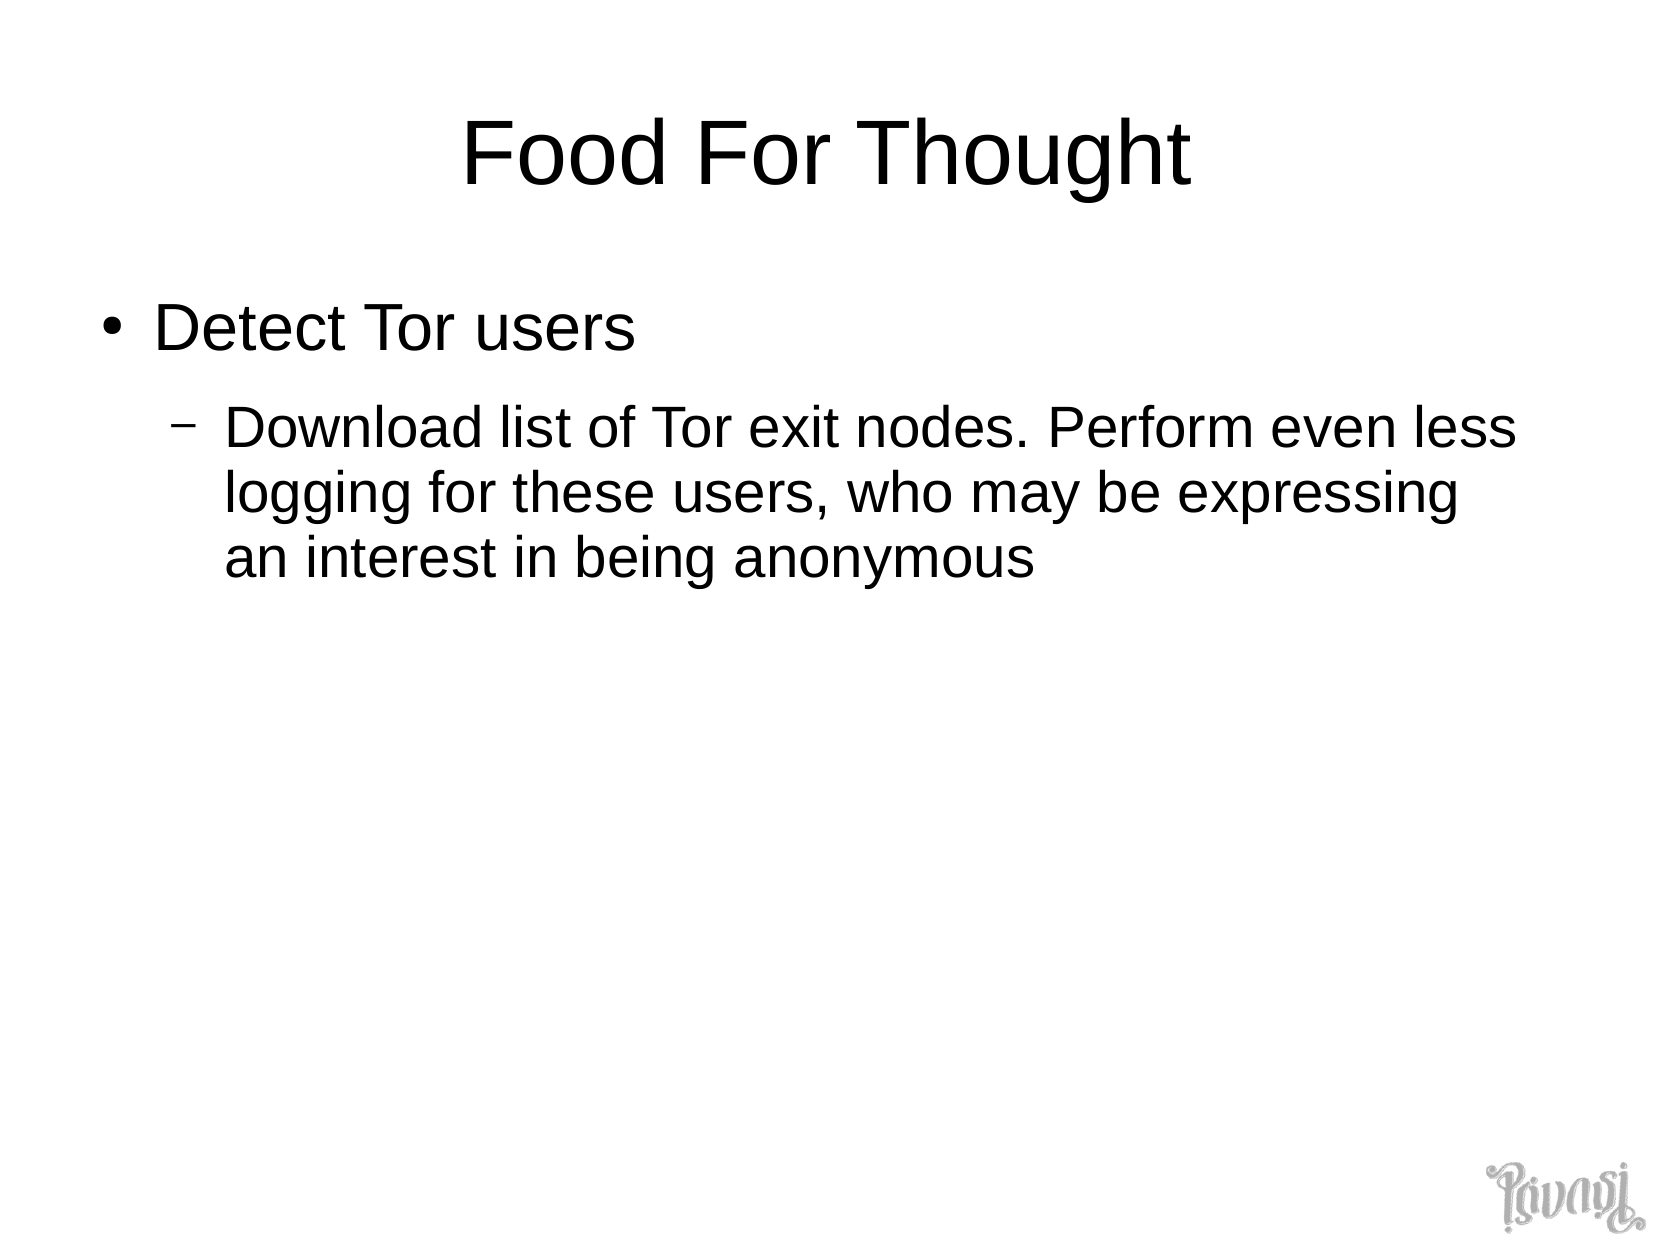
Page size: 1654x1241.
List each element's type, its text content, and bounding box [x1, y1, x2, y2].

picture [1484, 1147, 1648, 1241]
title Food For Thought [82, 49, 1571, 257]
list Detect Tor users Download list of Tor exit nodes. Perform even less logging for these users, who may be expressing an interest in being anonymous [82, 290, 1538, 1205]
